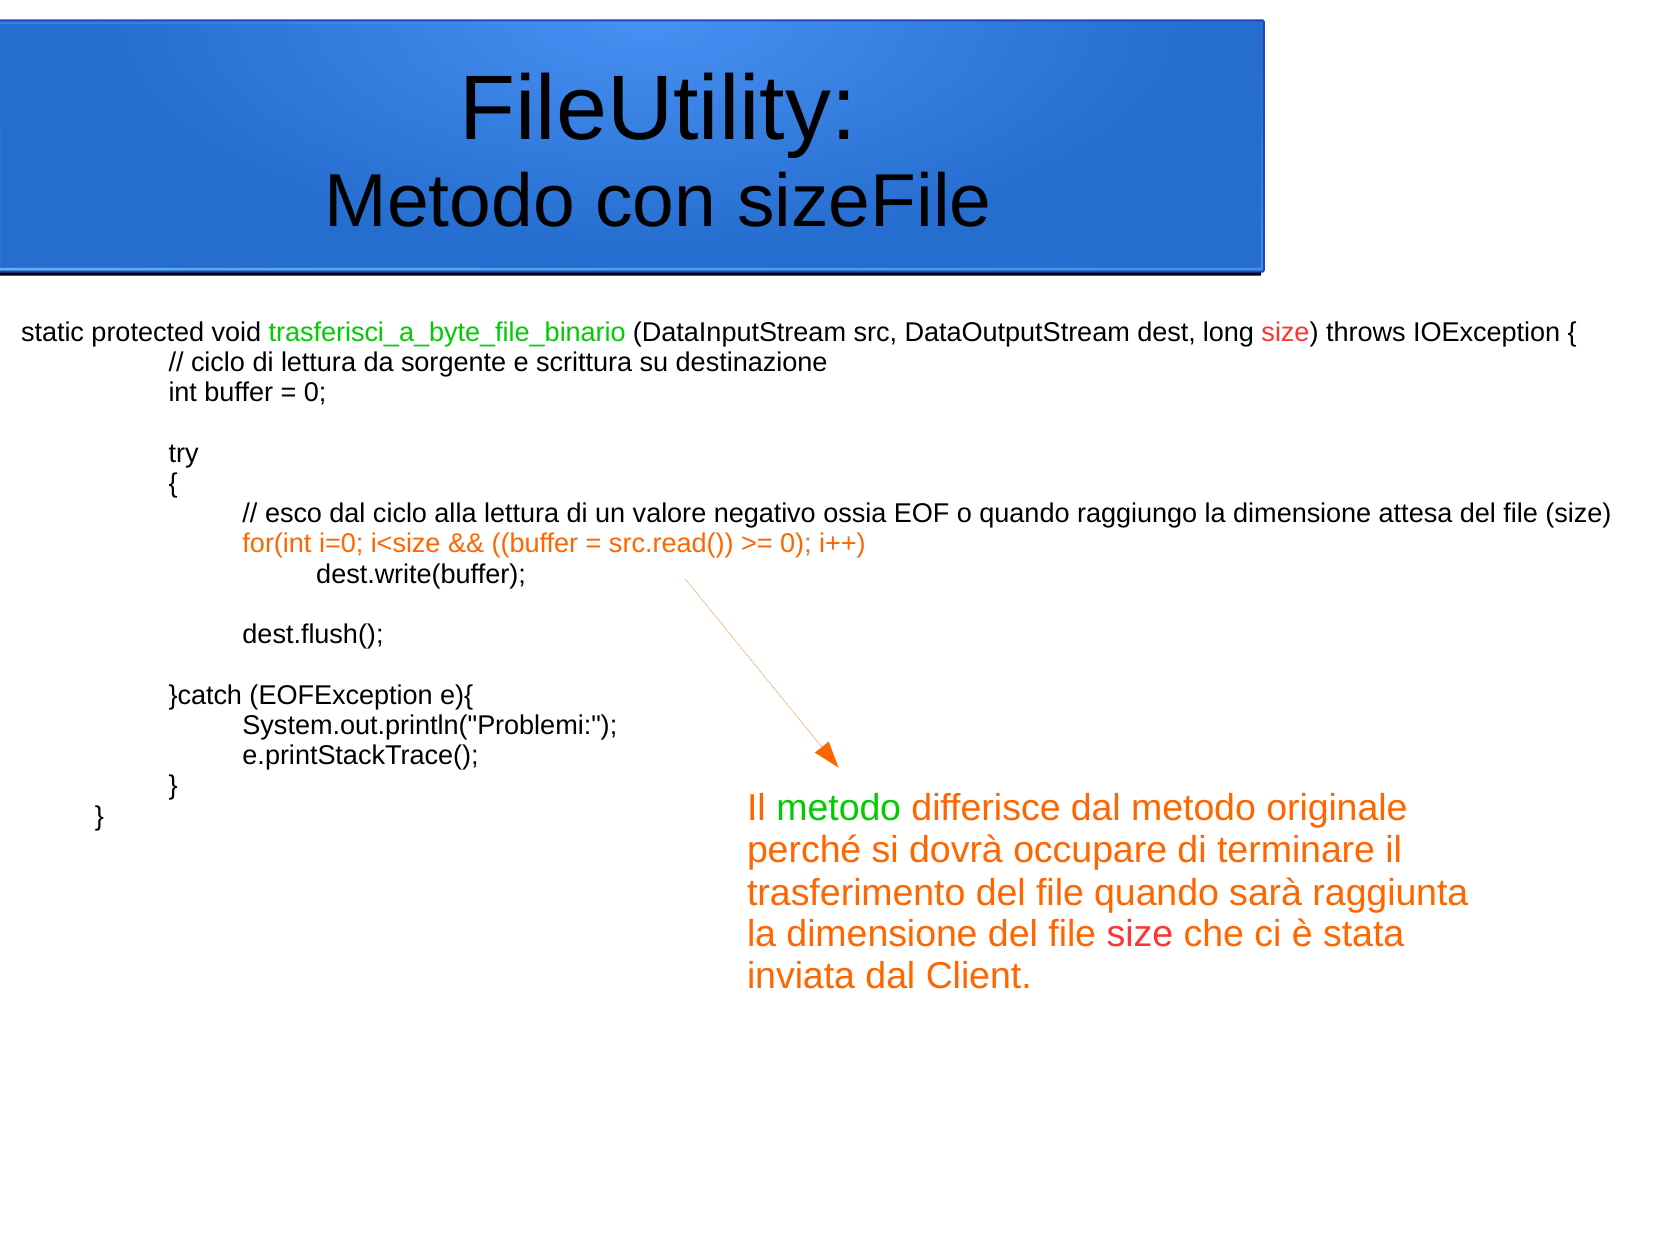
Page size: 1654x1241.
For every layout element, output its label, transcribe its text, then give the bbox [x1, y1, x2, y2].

text_box static protected void trasferisci_a_byte_file_binario (DataInputStream src, DataOutputStream dest, long size) throws IOException { // ciclo di lettura da sorgente e scrittura su destinazione int buffer = 0; try { // esco dal ciclo alla lettura di un valore negativo ossia EOF o quando raggiungo la dimensione attesa del file (size) for(int i=0; i<size && ((buffer = src.read()) >= 0); i++) dest.write(buffer); dest.flush(); }catch (EOFException e){ System.out.println("Problemi:"); e.printStackTrace(); } } [6, 309, 1654, 839]
text_box Il metodo differisce dal metodo originale perché si dovrà occupare di terminare il trasferimento del file quando sarà raggiunta la dimensione del file size che ci è stata inviata dal Client. [732, 779, 1501, 1005]
title FileUtility: Metodo con sizeFile [82, 47, 1235, 252]
